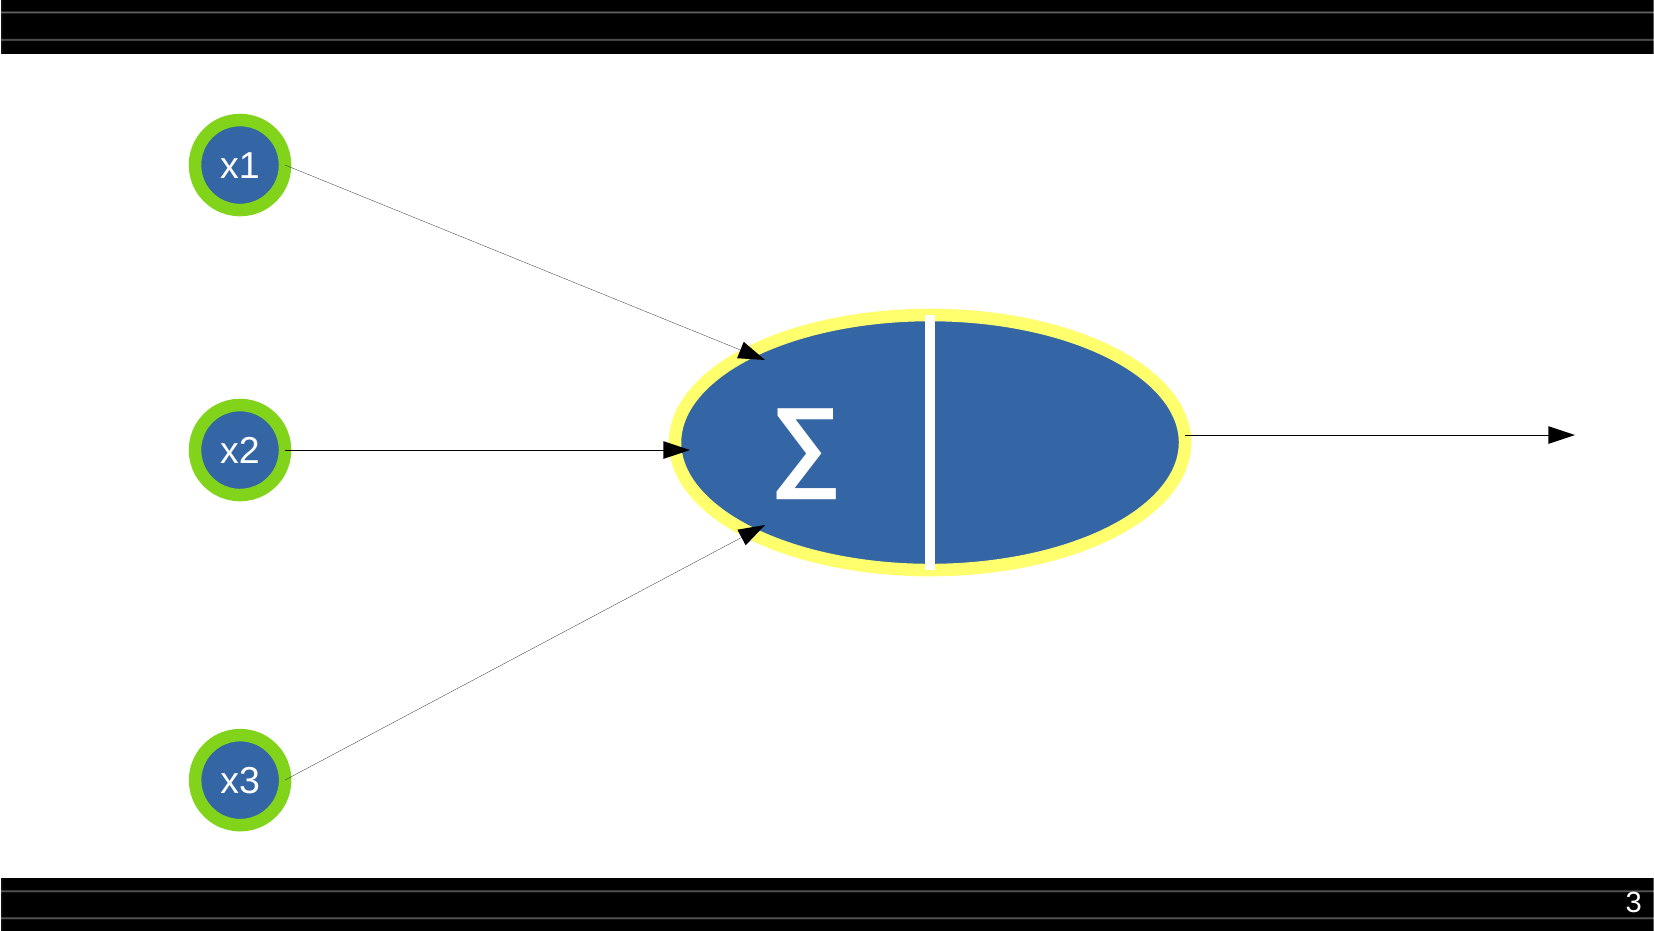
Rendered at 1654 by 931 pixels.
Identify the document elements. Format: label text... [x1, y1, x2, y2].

text_box x1 [195, 120, 285, 211]
picture [1, 878, 1654, 931]
text_box x2 [195, 405, 286, 496]
picture [1, 0, 1654, 54]
text_box ∑ [675, 315, 1186, 571]
text_box x3 [195, 735, 286, 826]
